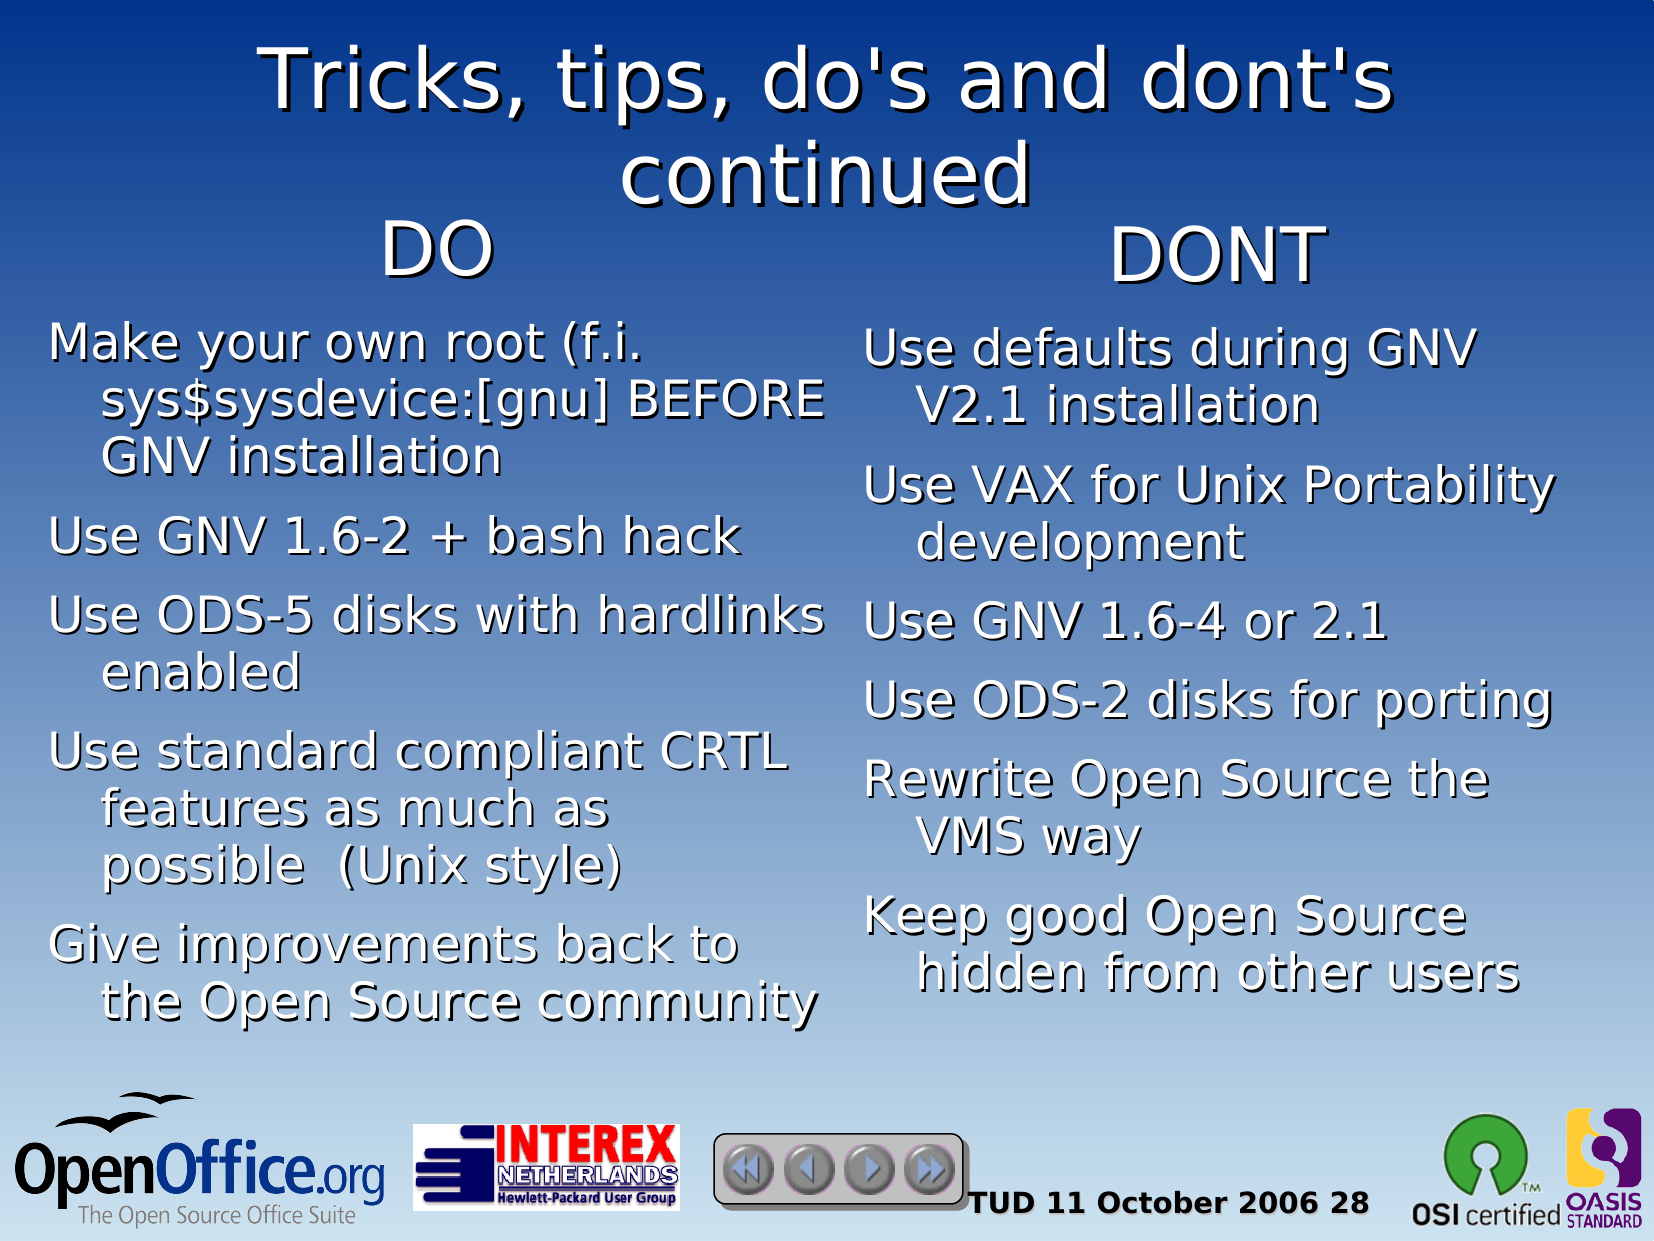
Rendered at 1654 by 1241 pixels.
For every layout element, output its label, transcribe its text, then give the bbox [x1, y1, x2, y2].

picture [784, 1144, 835, 1195]
picture [15, 1092, 384, 1229]
list DONT Use defaults during GNV V2.1 installation Use VAX for Unix Portability development Use GNV 1.6-4 or 2.1 Use ODS-2 disks for porting Rewrite Open Source the VMS way Keep good Open Source hidden from other users [844, 212, 1571, 1069]
picture [413, 1124, 680, 1211]
text_box TUD 11 October 2006 32 [974, 1181, 1500, 1241]
picture [904, 1144, 955, 1195]
picture [1405, 1102, 1654, 1238]
picture [844, 1144, 895, 1195]
list DO Make your own root (f.i. sys$sysdevice:[gnu] BEFORE GNV installation Use GNV 1.6-2 + bash hack Use ODS-5 disks with hardlinks enabled Use standard compliant CRTL features as much as possible (Unix style) Give improvements back to the Open Source community [29, 206, 827, 1063]
text_box [714, 1133, 963, 1204]
title Tricks, tips, do's and dont's continued [82, 31, 1571, 225]
picture [723, 1144, 774, 1195]
